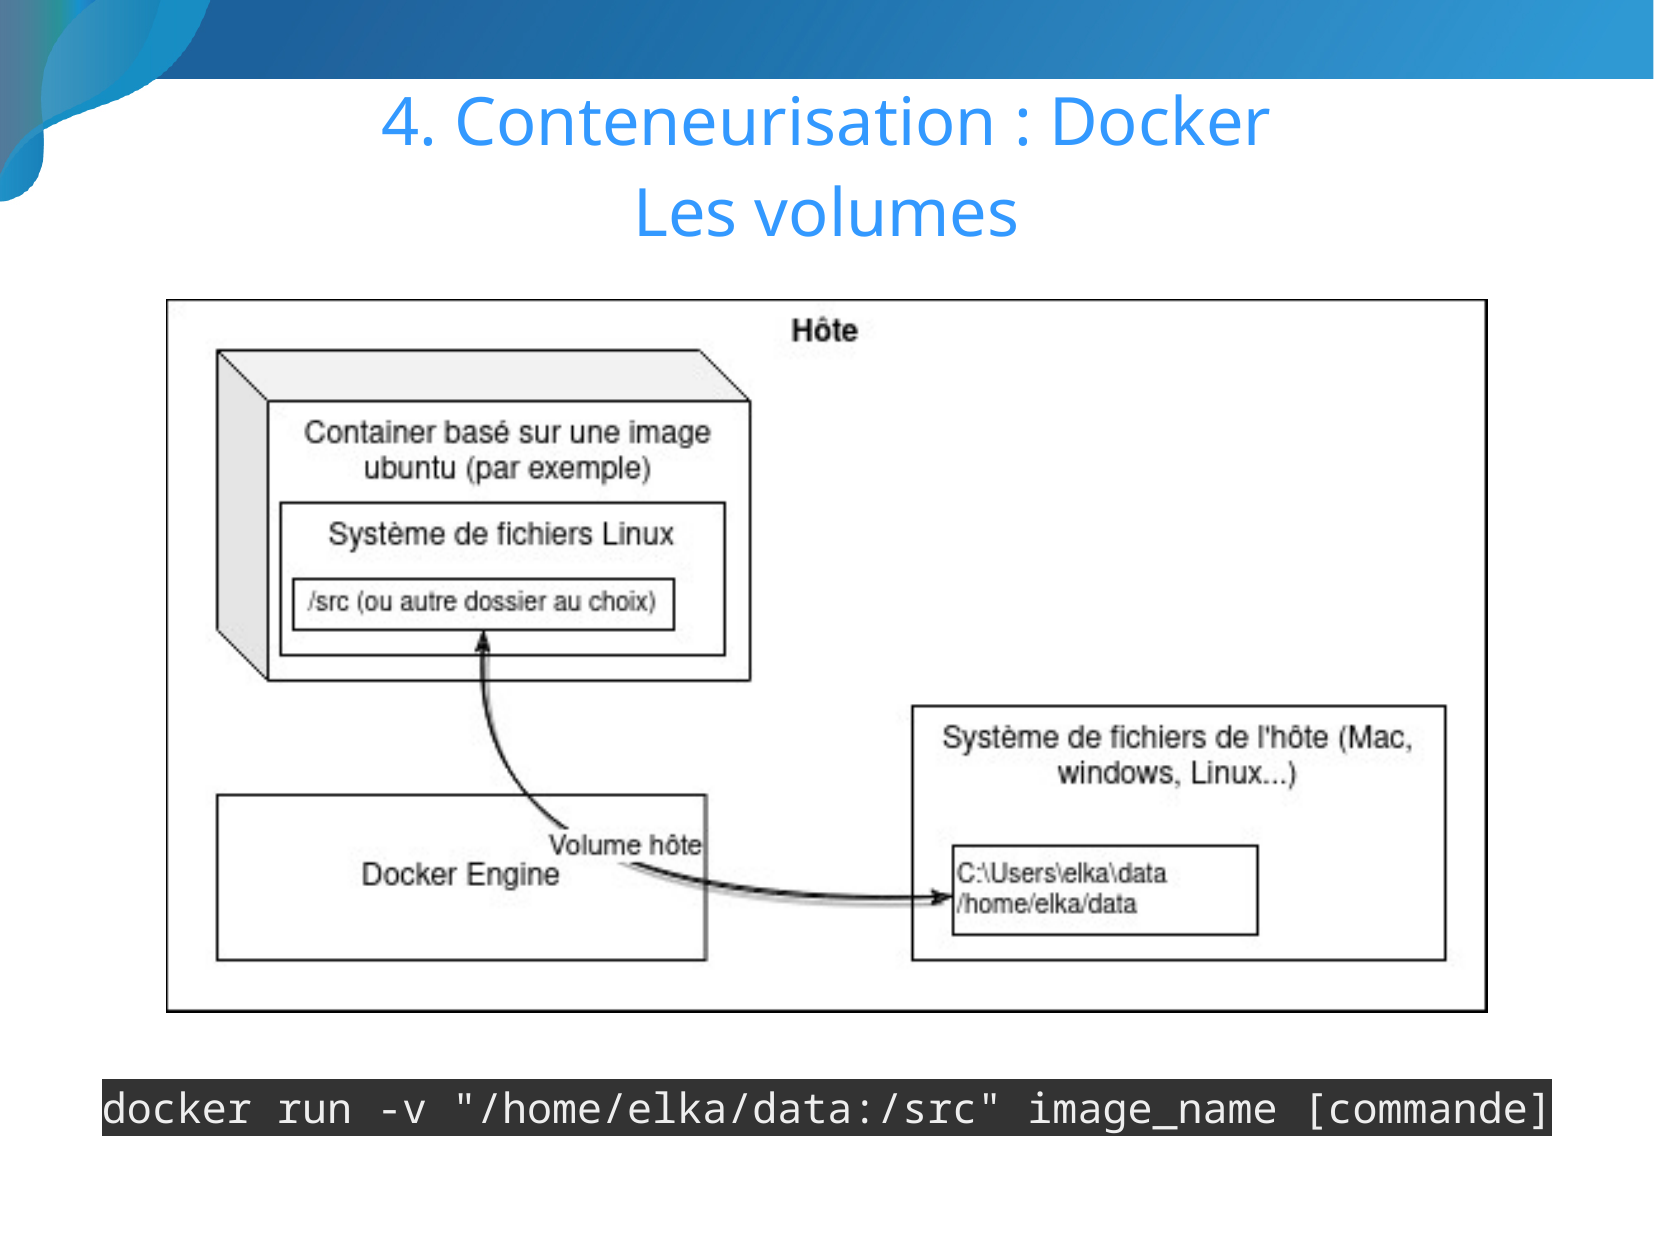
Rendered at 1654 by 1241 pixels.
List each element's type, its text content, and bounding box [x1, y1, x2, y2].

title 4. Conteneurisation : Docker Les volumes [82, 68, 1571, 261]
list docker run -v "/home/elka/data:/src" image_name [commande] [96, 1050, 1558, 1165]
picture [0, 0, 1654, 1241]
